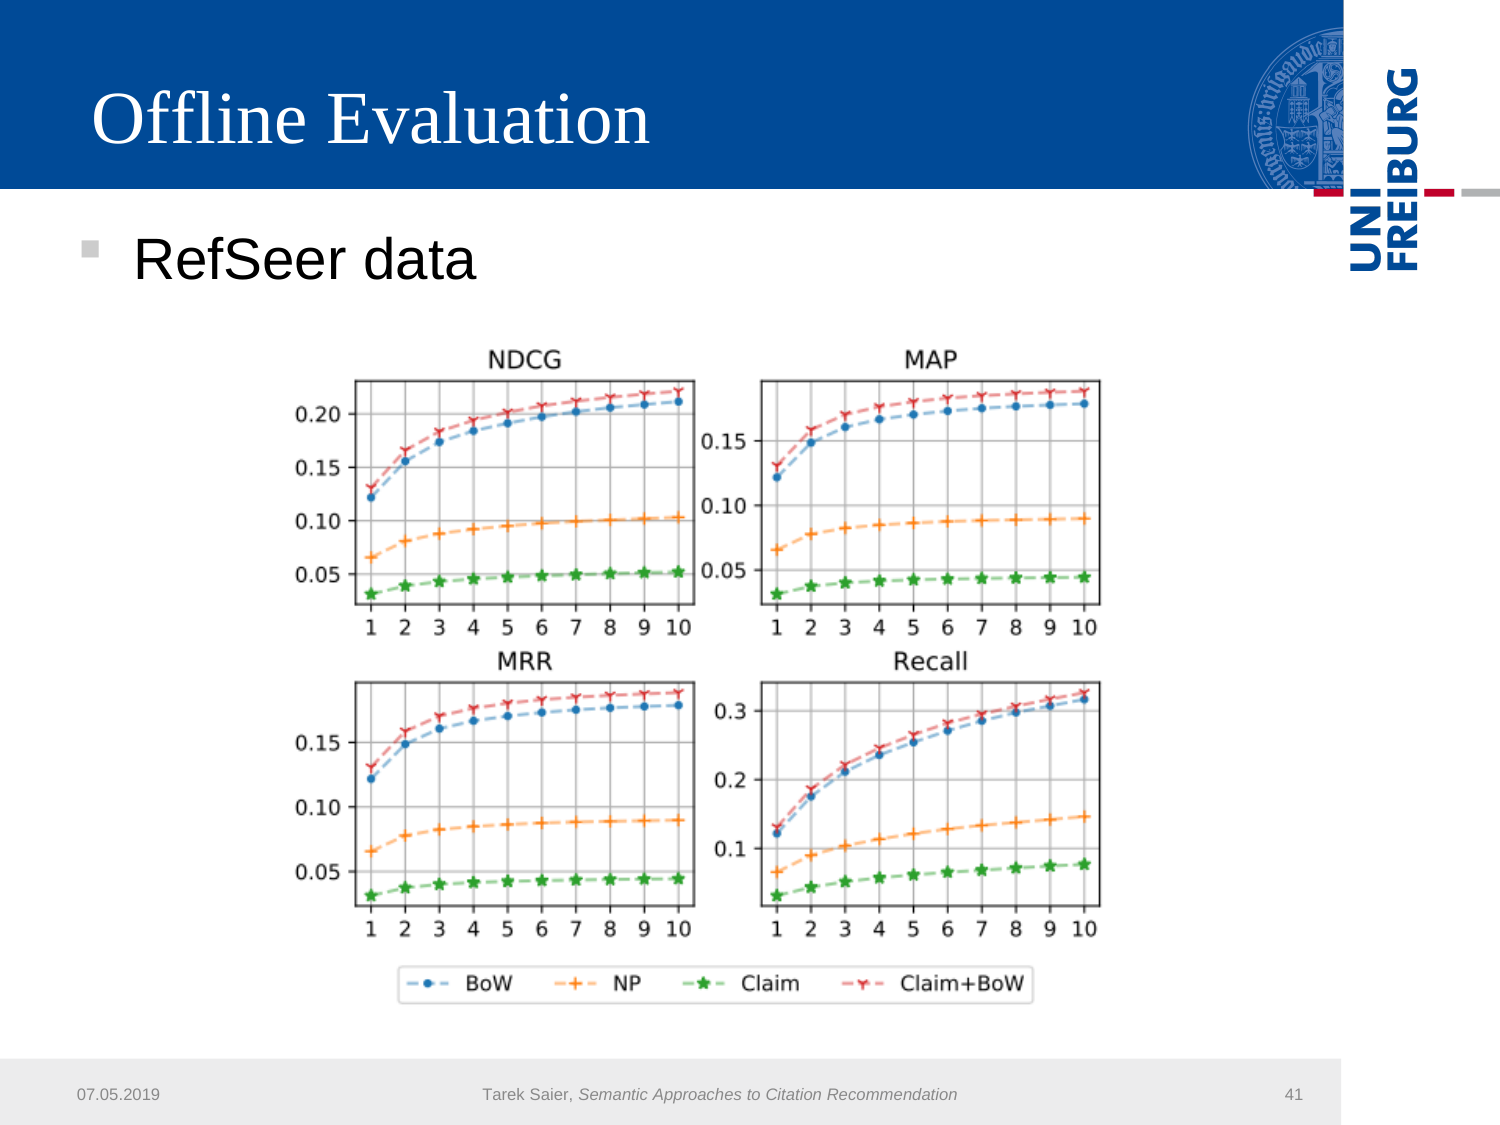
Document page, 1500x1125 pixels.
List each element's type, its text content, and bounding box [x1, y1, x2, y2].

title Offline Evaluation [76, 49, 1235, 178]
picture [0, 0, 1500, 271]
picture [236, 295, 1196, 1014]
list RefSeer data [76, 221, 1341, 1009]
